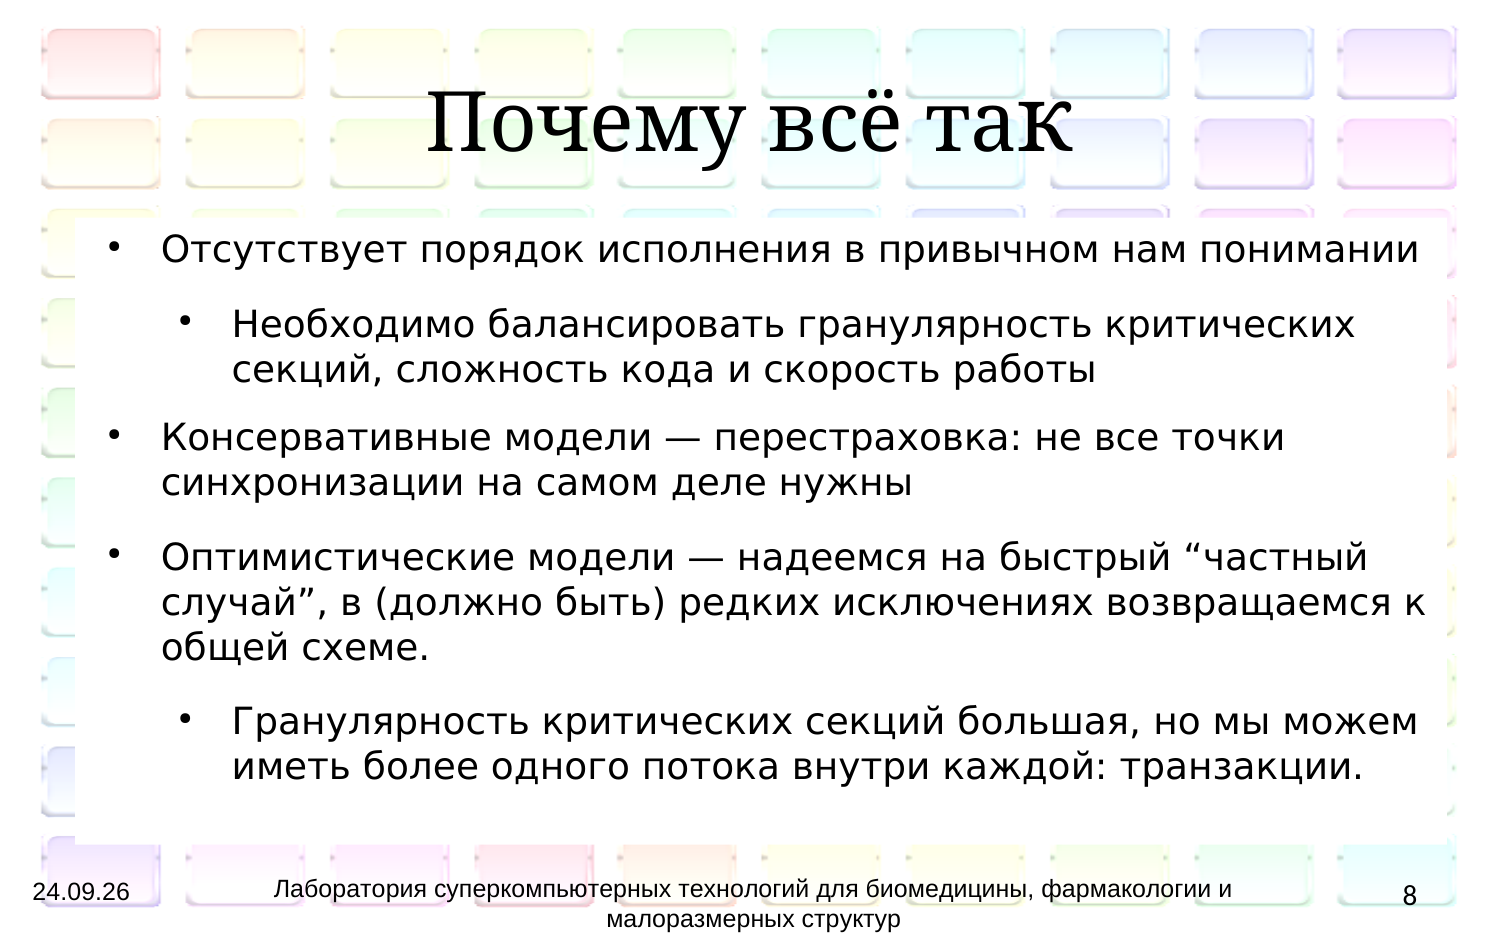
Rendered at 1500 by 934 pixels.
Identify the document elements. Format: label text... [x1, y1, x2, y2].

list Отсутствует порядок исполнения в привычном нам понимании Необходимо балансировать гранулярность критических секций, сложность кода и скорость работы Консервативные модели — перестраховка: не все точки синхронизации на самом деле нужны Оптимистические модели — надеемся на быстрый “частный случай”, в (должно быть) редких исключениях возвращаемся к общей схеме. Гранулярность критических секций большая, но мы можем иметь более одного потока внутри каждой: транзакции. [75, 217, 1447, 845]
picture [0, 0, 1500, 934]
text_box Лаборатория суперкомпьютерных технологий для биомедицины, фармакологии и малоразмерных структур [171, 864, 1338, 915]
text_box 12.11.12 [17, 868, 184, 918]
text_box <number> [1387, 868, 1473, 918]
title Почему всё так [75, 37, 1426, 193]
